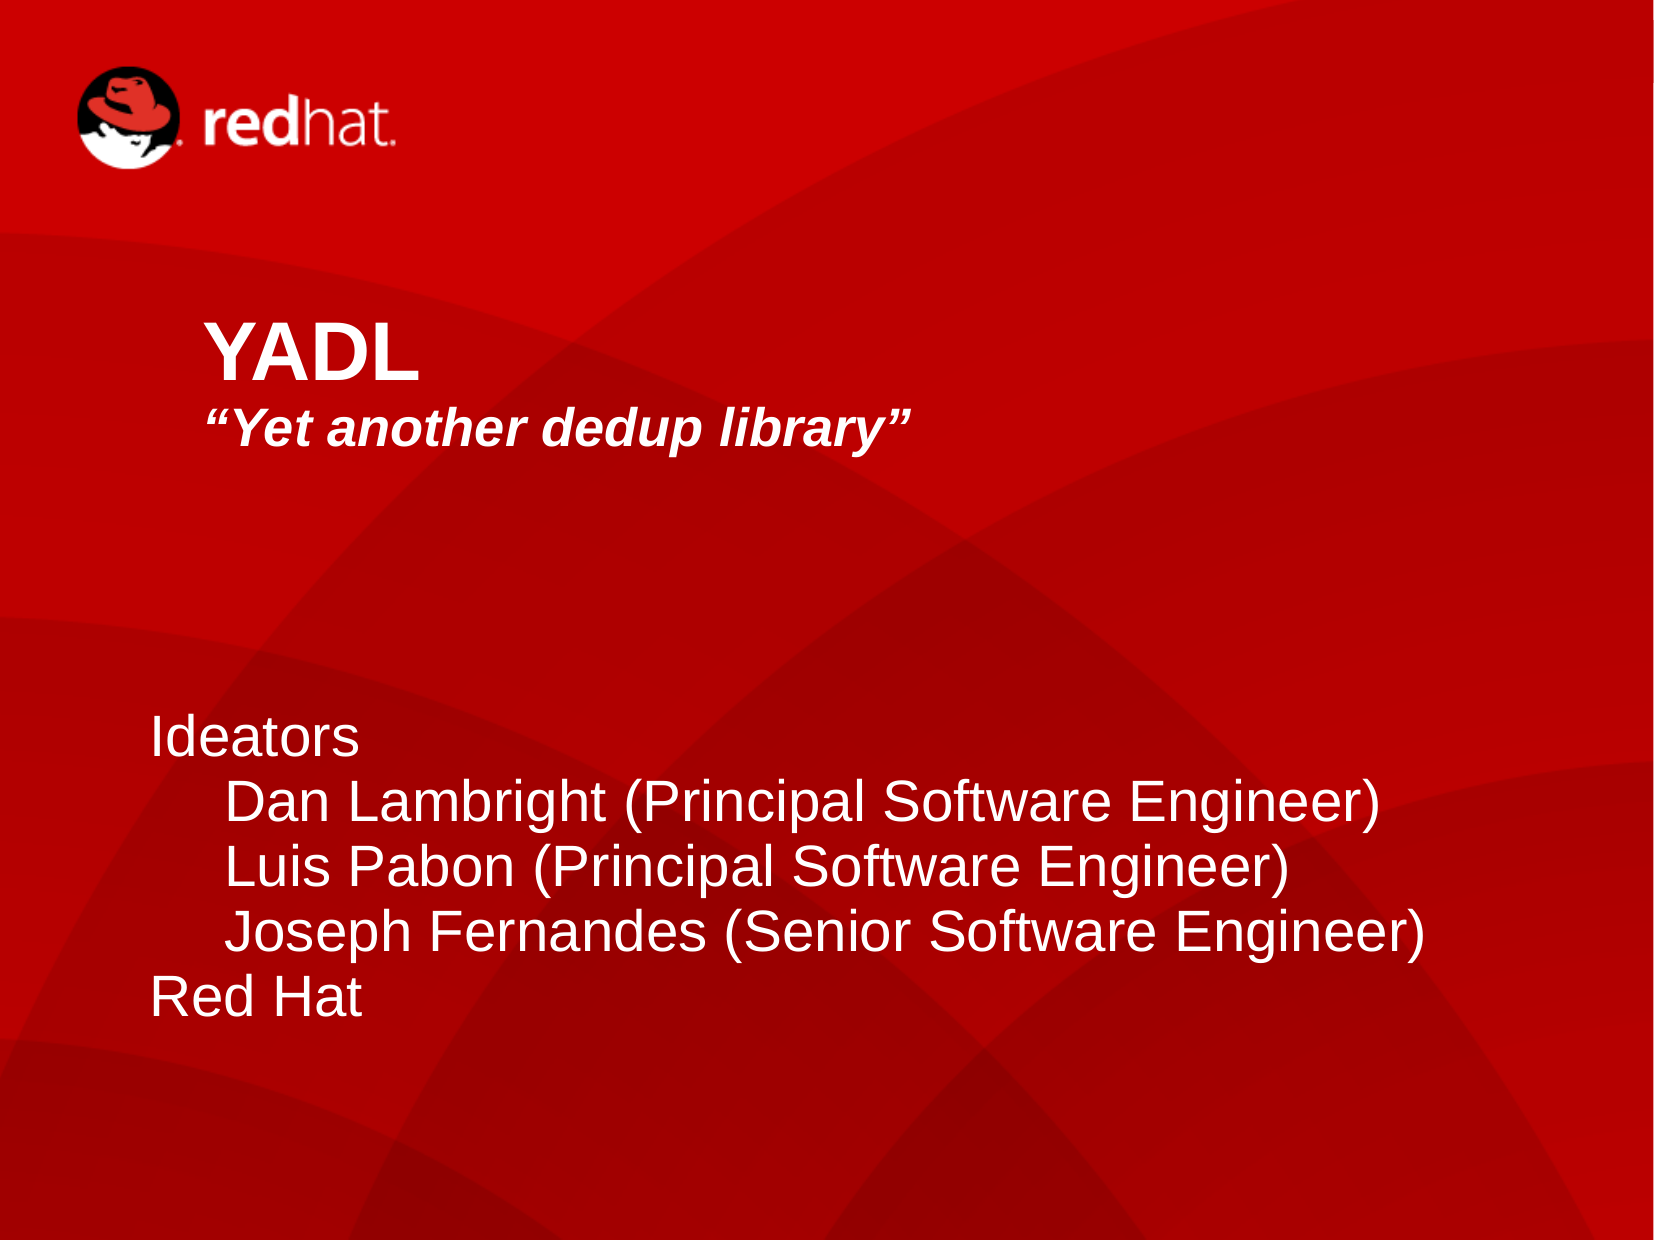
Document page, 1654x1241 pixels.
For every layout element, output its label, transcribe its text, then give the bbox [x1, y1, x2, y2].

picture [0, 0, 1654, 1240]
text_box Ideators Dan Lambright (Principal Software Engineer) Luis Pabon (Principal Software Engineer) Joseph Fernandes (Senior Software Engineer) Red Hat [134, 696, 1463, 1101]
text_box YADL “Yet another dedup library” [187, 297, 1568, 559]
